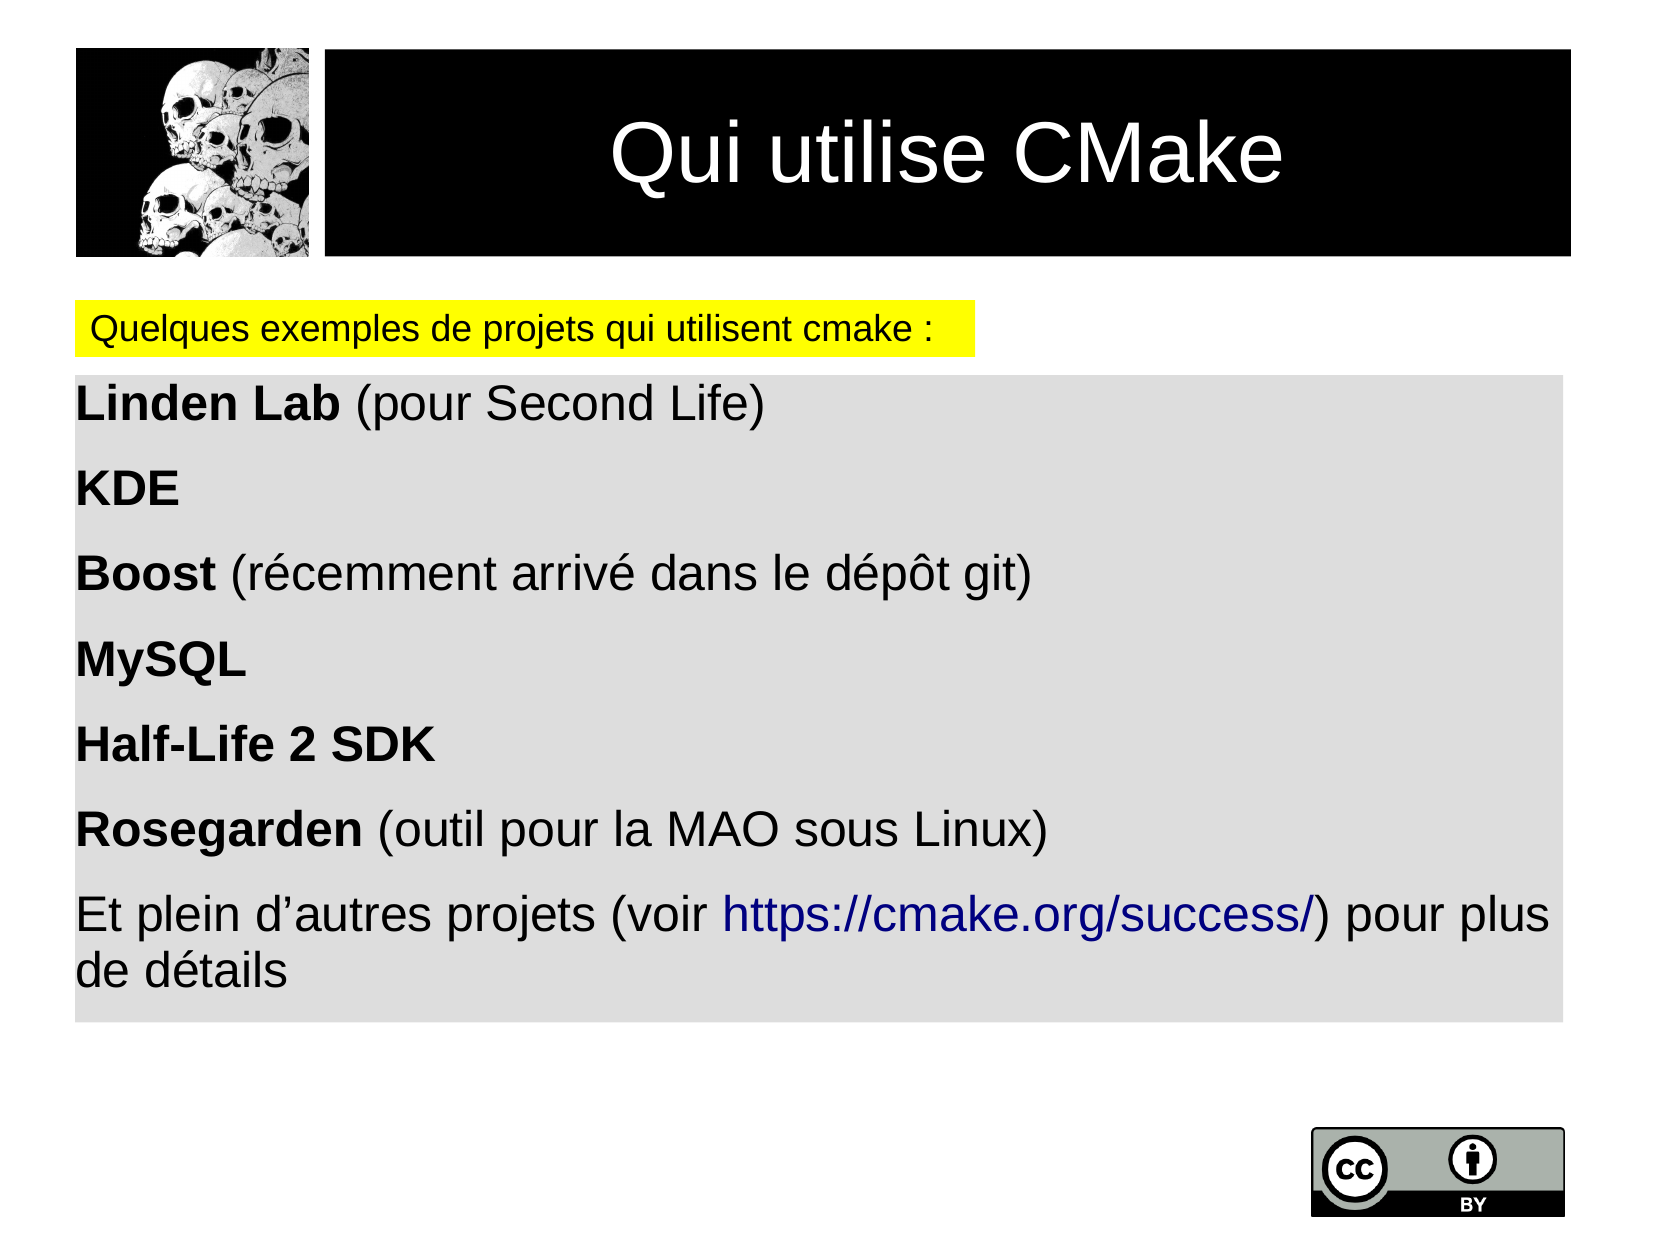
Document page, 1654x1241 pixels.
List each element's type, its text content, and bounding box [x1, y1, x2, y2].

title Qui utilise CMake [324, 49, 1571, 257]
text_box Quelques exemples de projets qui utilisent cmake : [75, 300, 976, 357]
list Linden Lab (pour Second Life) KDE Boost (récemment arrivé dans le dépôt git) MySQL Half-Life 2 SDK Rosegarden (outil pour la MAO sous Linux) Et plein d’autres projets (voir https://cmake.org/success/) pour plus de détails [75, 375, 1564, 1023]
picture [76, 48, 309, 257]
picture [1311, 1127, 1565, 1217]
